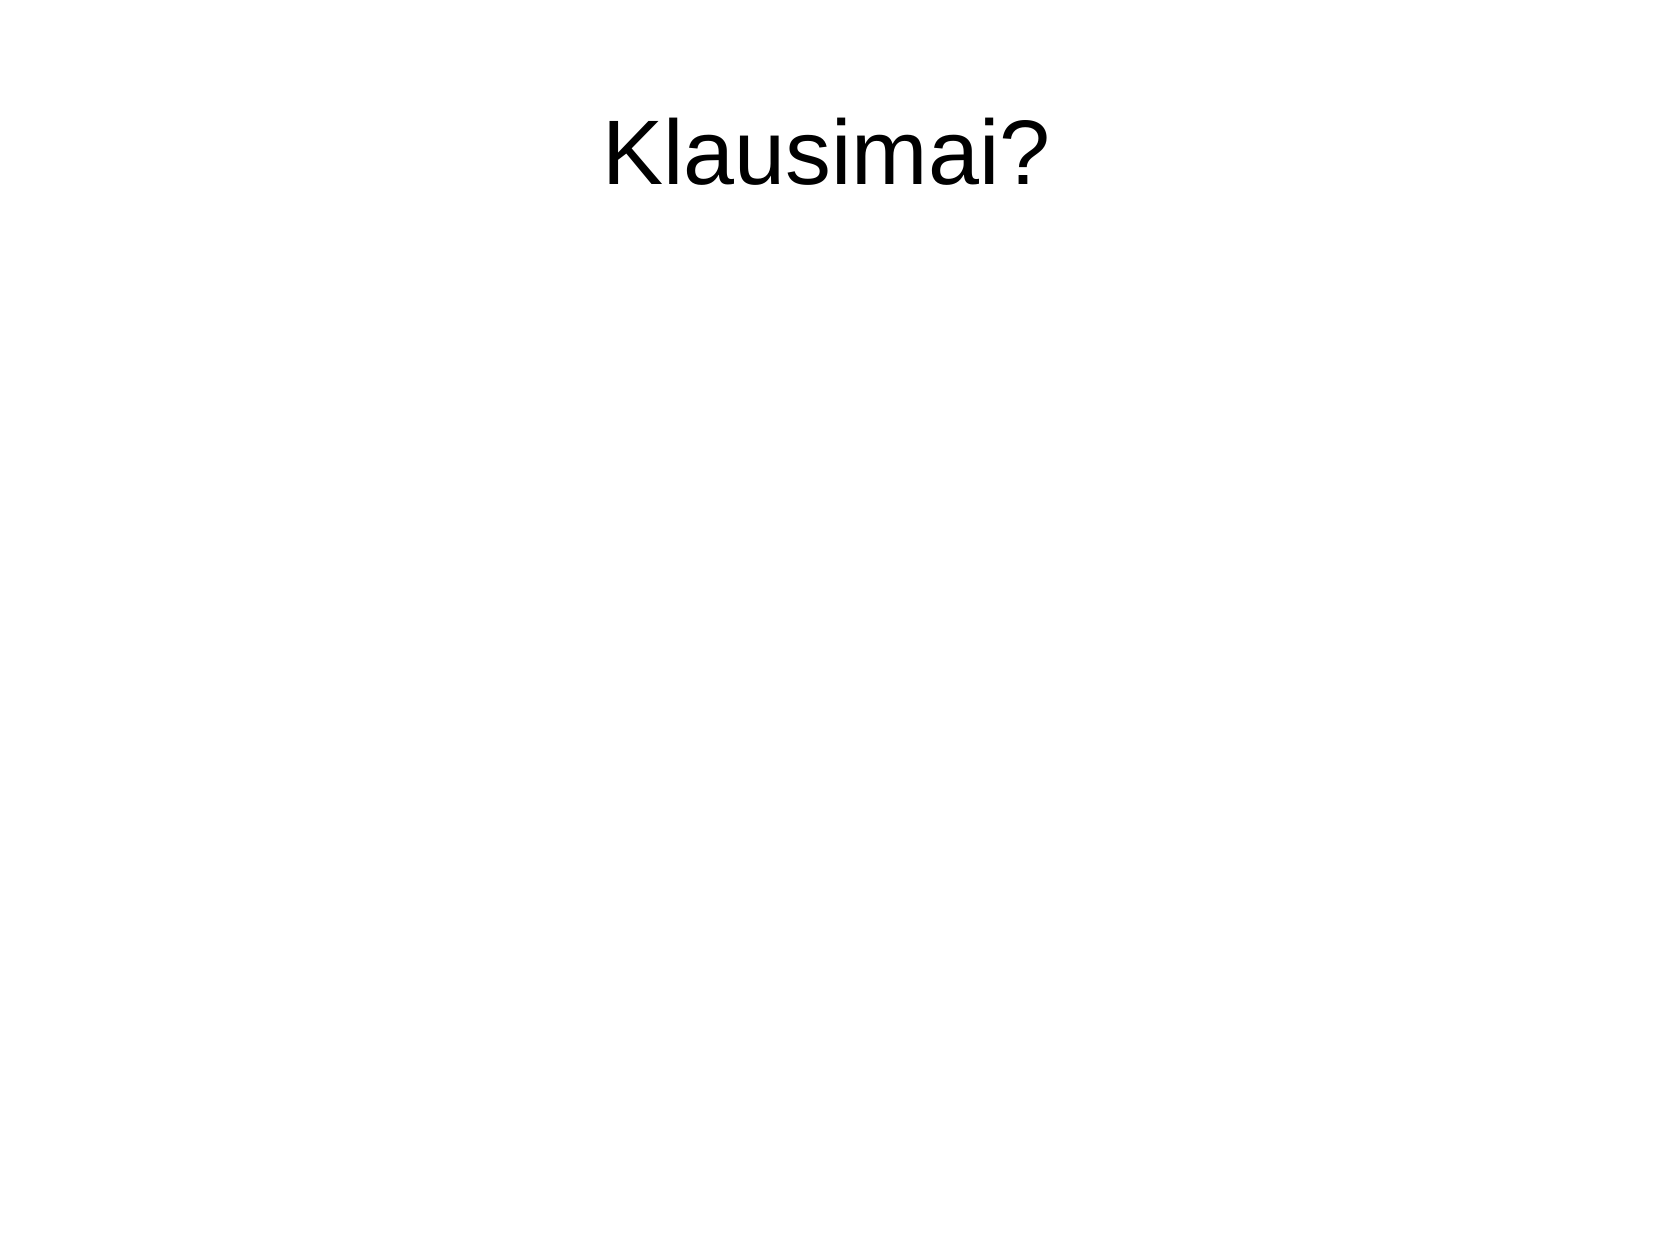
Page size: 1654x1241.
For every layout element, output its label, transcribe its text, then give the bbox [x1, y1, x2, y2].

title Klausimai? [82, 49, 1571, 257]
